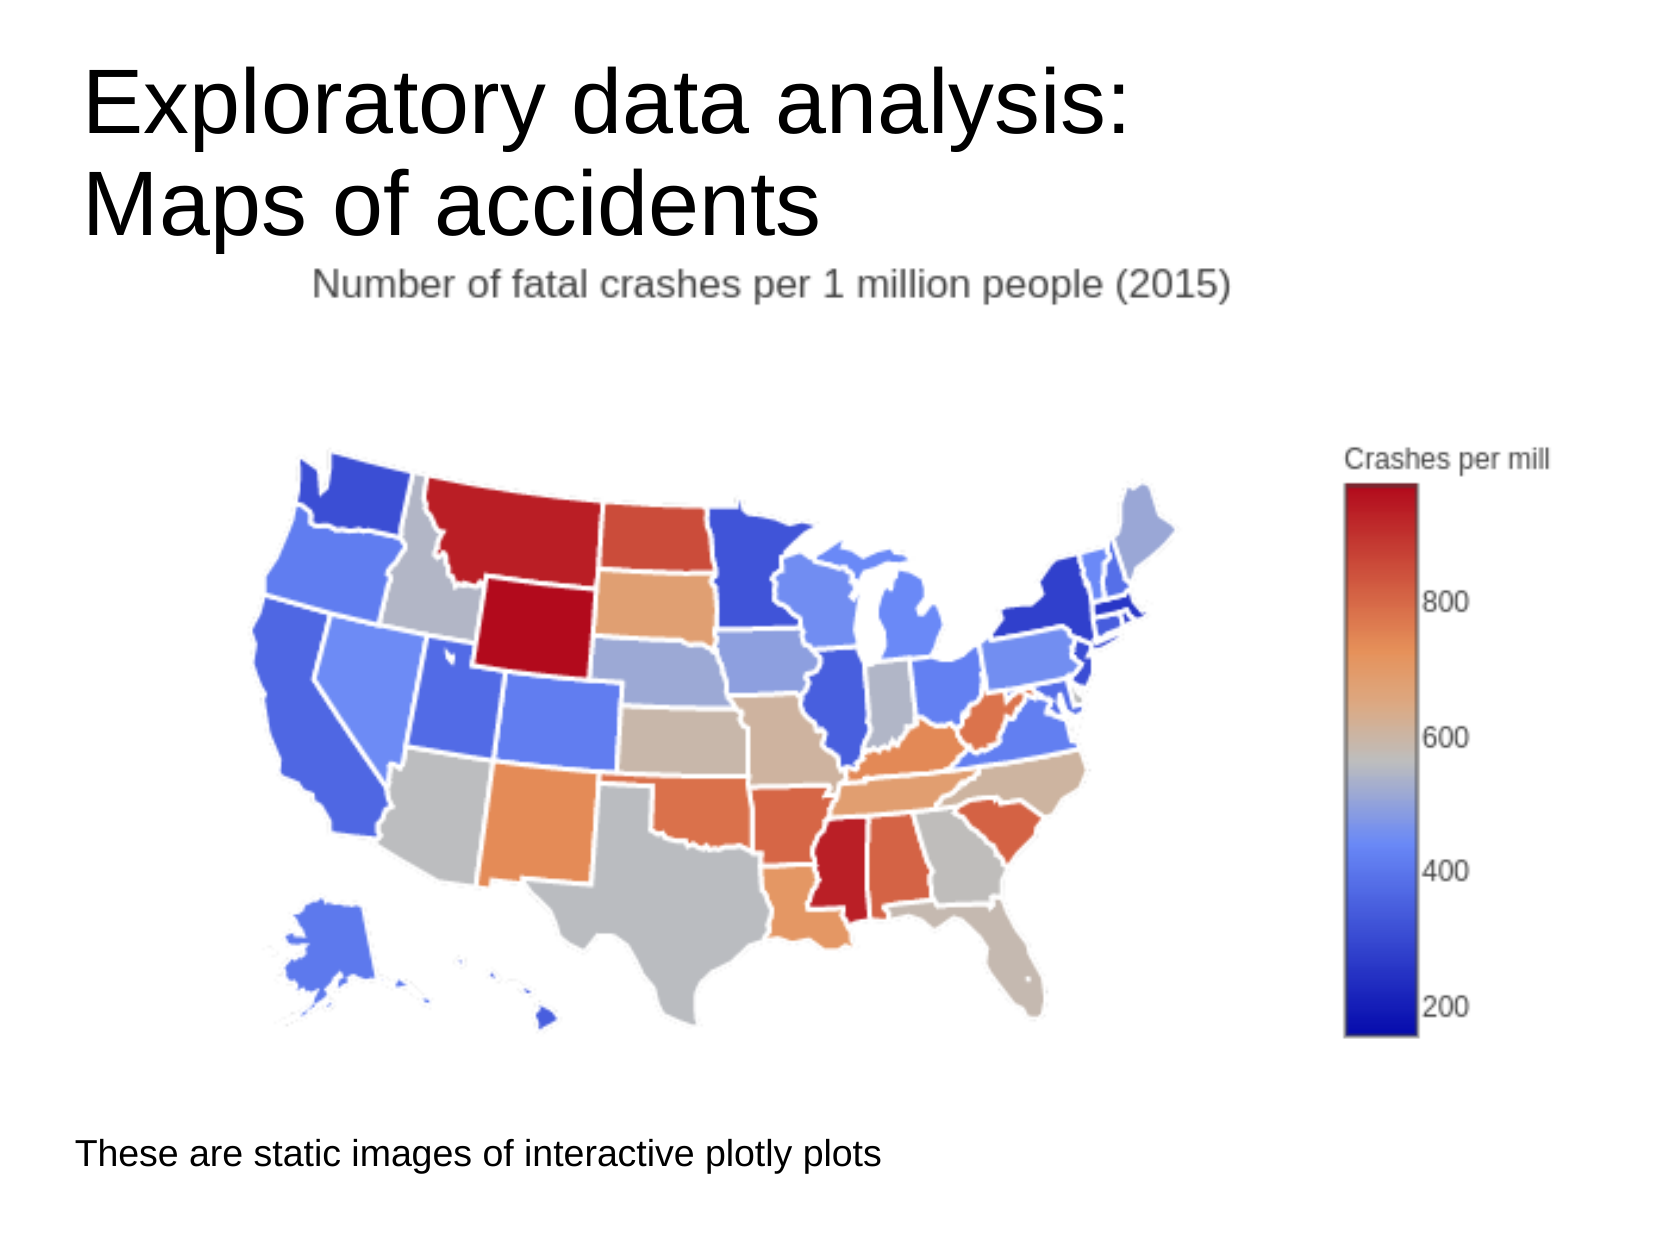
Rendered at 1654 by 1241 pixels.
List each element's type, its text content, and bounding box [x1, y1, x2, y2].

text_box These are static images of interactive plotly plots [60, 1125, 946, 1182]
title Exploratory data analysis: Maps of accidents [82, 49, 1571, 257]
picture [0, 179, 1606, 1241]
